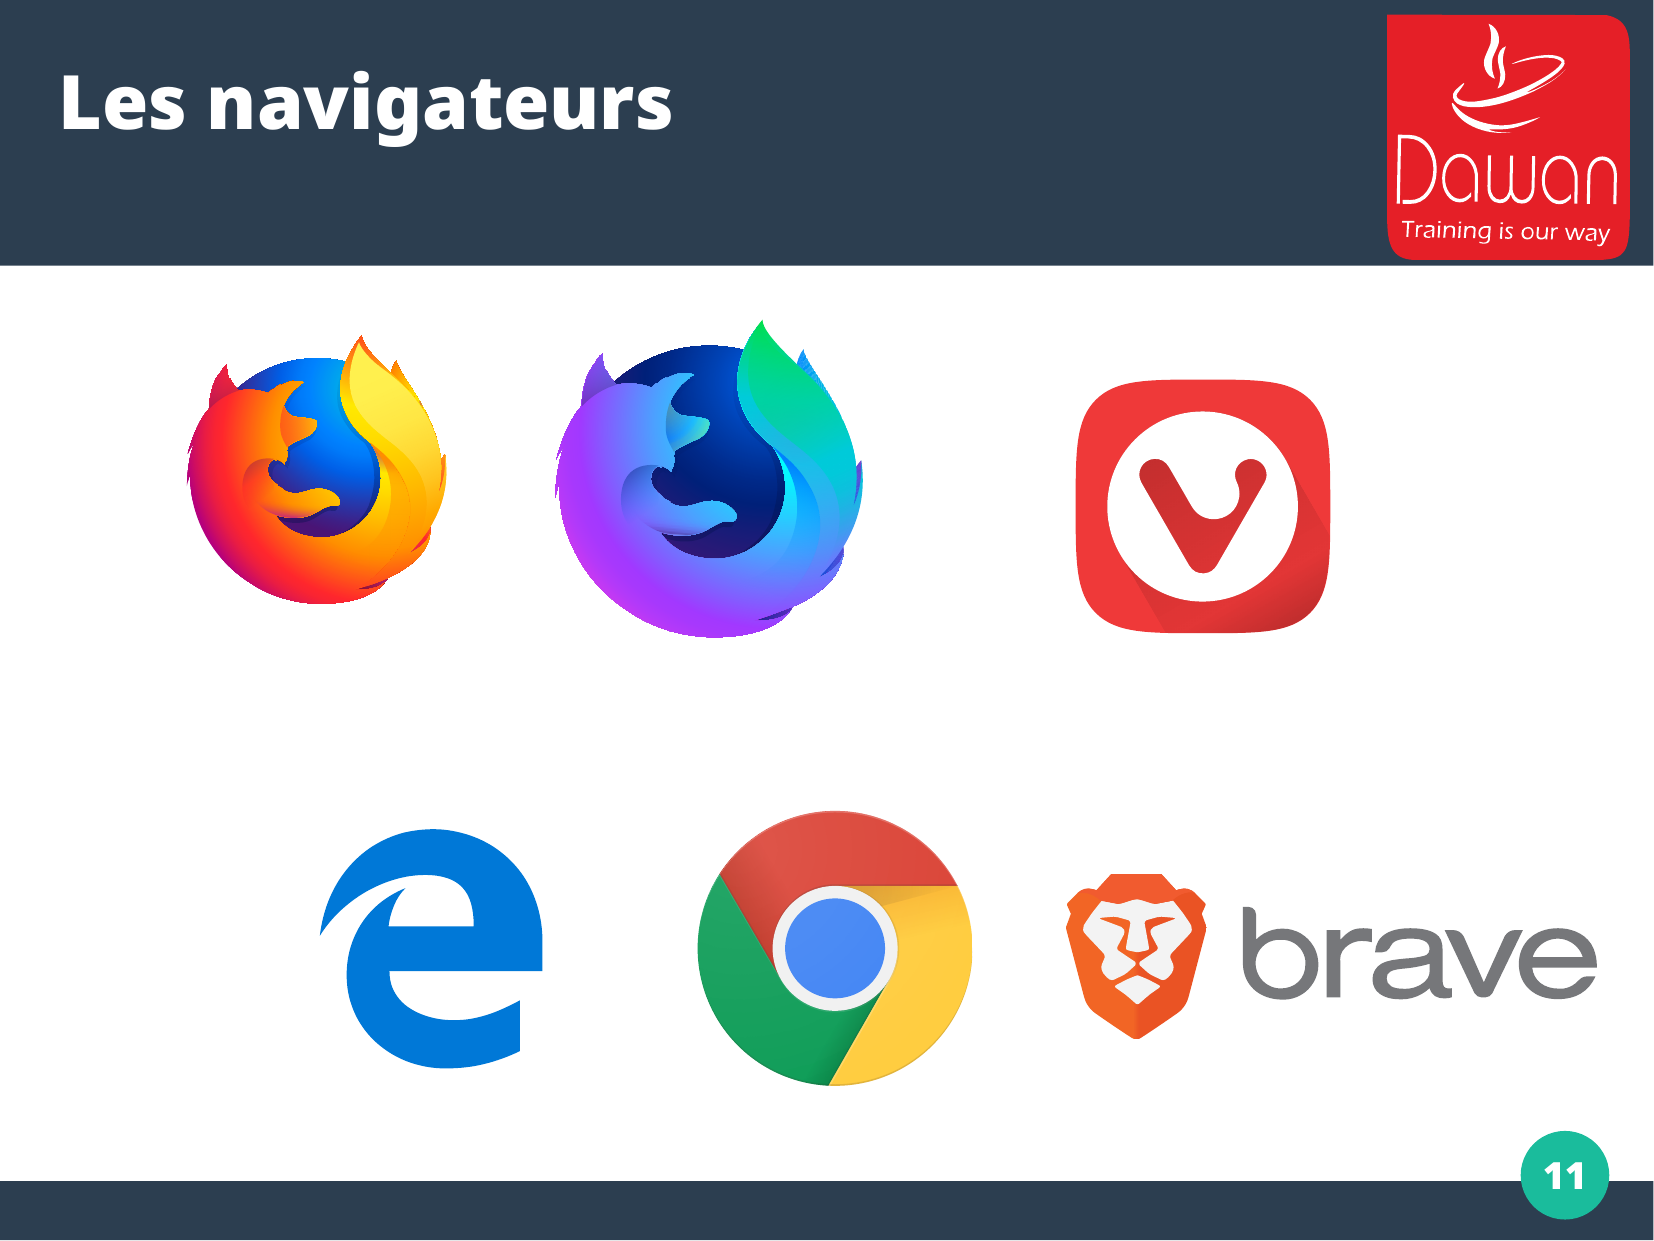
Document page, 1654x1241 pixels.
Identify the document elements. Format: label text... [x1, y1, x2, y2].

picture [1387, 14, 1630, 260]
picture [696, 810, 974, 1087]
picture [543, 318, 875, 650]
title Les navigateurs [59, 49, 1387, 137]
picture [177, 335, 457, 615]
picture [318, 829, 544, 1069]
picture [1059, 362, 1347, 650]
picture [1065, 874, 1597, 1040]
